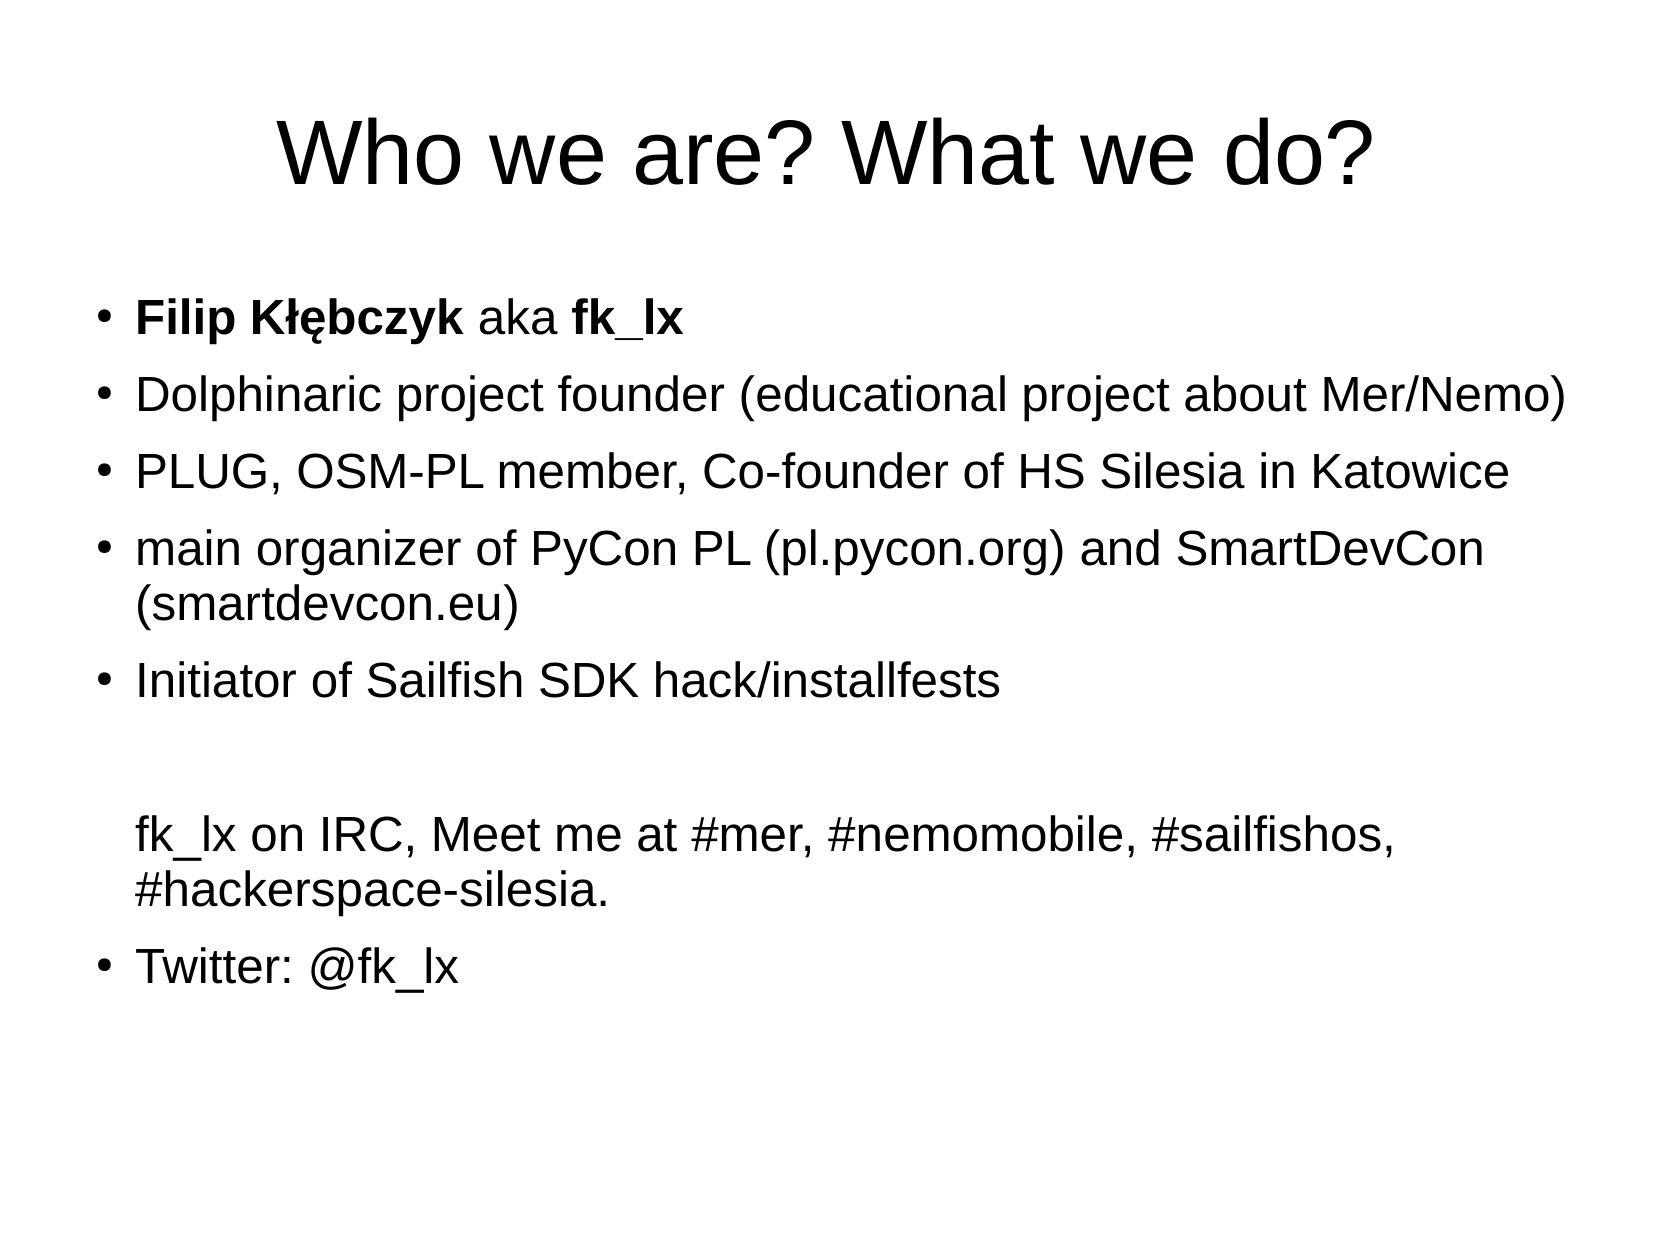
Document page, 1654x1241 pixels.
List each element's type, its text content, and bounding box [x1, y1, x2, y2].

title Who we are? What we do? [82, 49, 1571, 257]
list Filip Kłębczyk aka fk_lx Dolphinaric project founder (educational project about Mer/Nemo) PLUG, OSM-PL member, Co-founder of HS Silesia in Katowice main organizer of PyCon PL (pl.pycon.org) and SmartDevCon (smartdevcon.eu) Initiator of Sailfish SDK hack/installfests fk_lx on IRC, Meet me at #mer, #nemomobile, #sailfishos, #hackerspace-silesia. Twitter: @fk_lx [82, 290, 1571, 1010]
